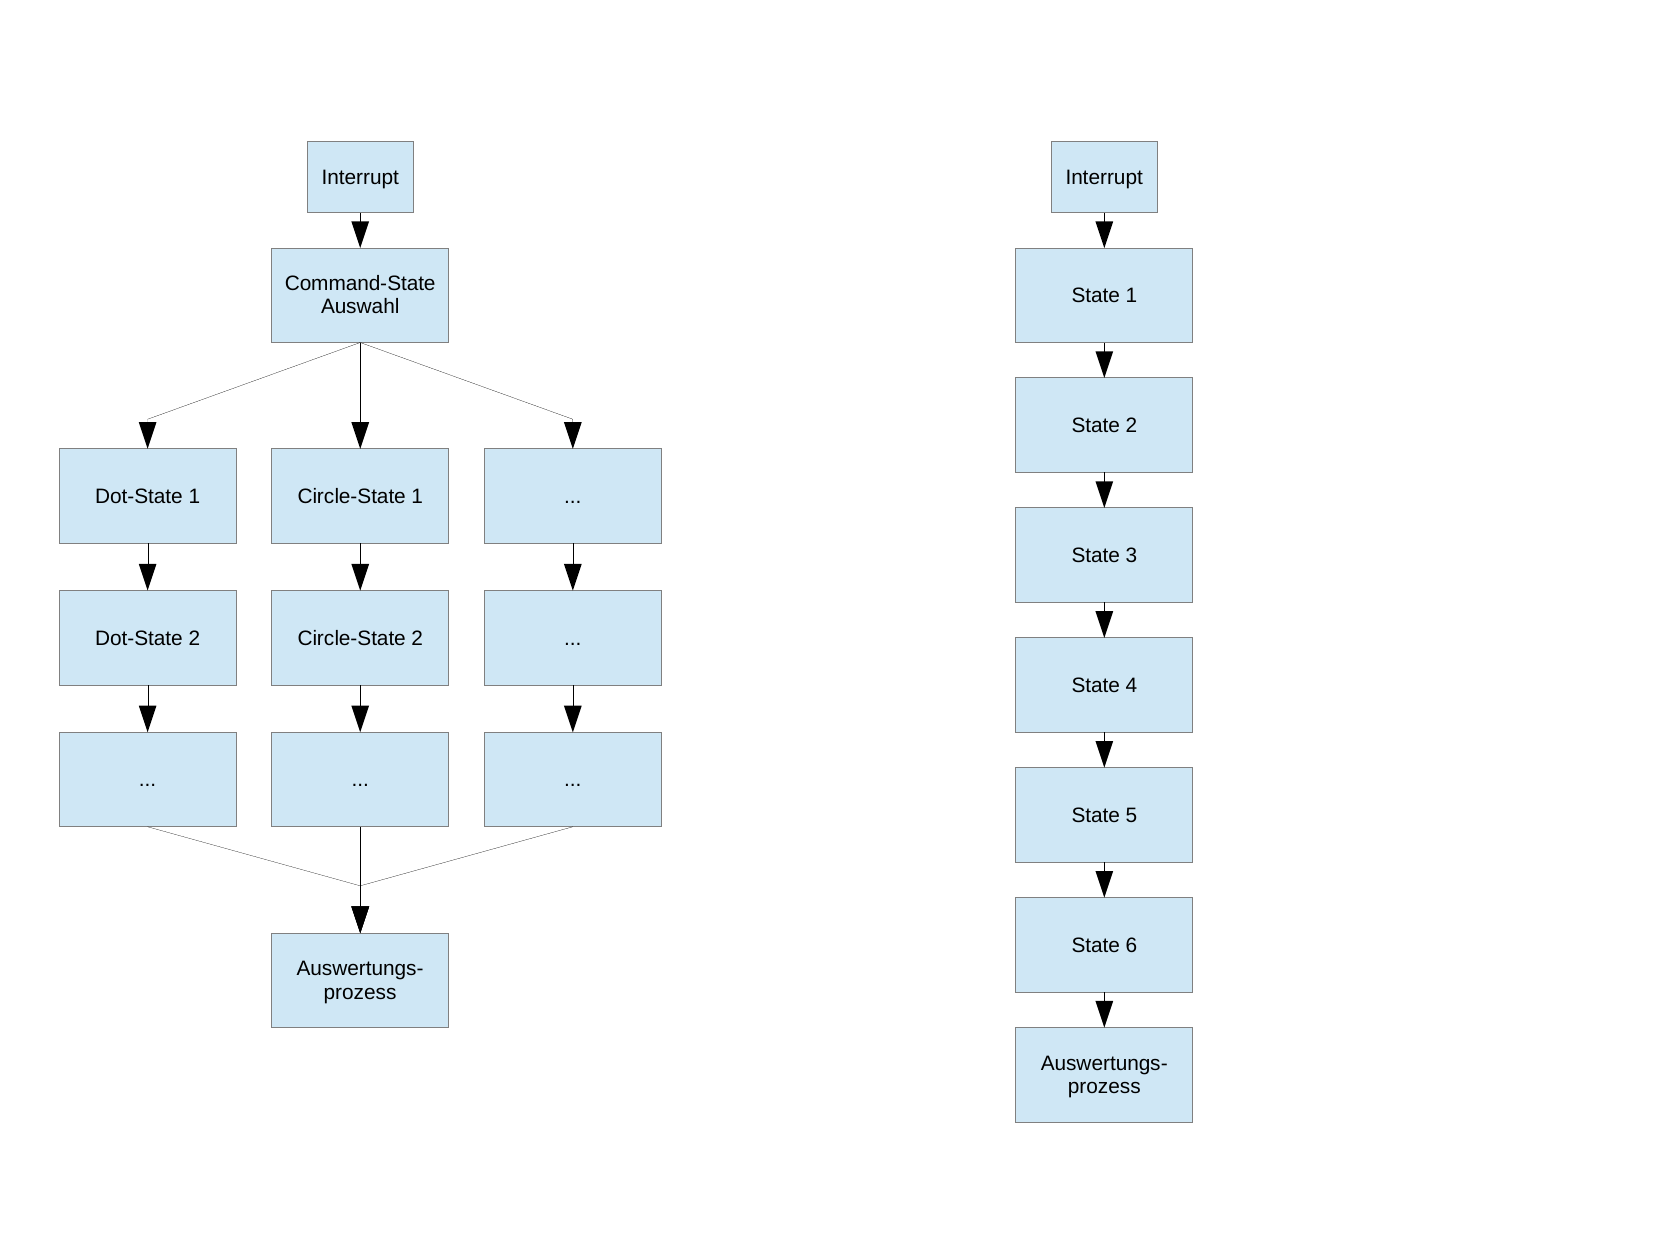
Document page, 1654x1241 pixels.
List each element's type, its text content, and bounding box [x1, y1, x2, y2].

text_box ... [484, 448, 662, 544]
text_box State 5 [1015, 767, 1193, 863]
text_box State 3 [1015, 507, 1193, 603]
text_box State 6 [1015, 897, 1193, 993]
text_box Dot-State 1 [59, 448, 237, 544]
text_box State 1 [1015, 248, 1193, 343]
text_box Circle-State 1 [271, 448, 449, 544]
text_box ... [484, 590, 662, 686]
text_box Auswertungs- prozess [271, 933, 449, 1028]
text_box Circle-State 2 [271, 590, 449, 686]
text_box ... [484, 732, 662, 827]
text_box ... [59, 732, 237, 827]
text_box Auswertungs- prozess [1015, 1027, 1193, 1123]
text_box Interrupt [307, 141, 414, 213]
text_box Interrupt [1051, 141, 1158, 213]
text_box State 2 [1015, 377, 1193, 473]
text_box ... [271, 732, 449, 827]
text_box Dot-State 2 [59, 590, 237, 686]
text_box Command-State Auswahl [271, 248, 449, 343]
text_box State 4 [1015, 637, 1193, 733]
